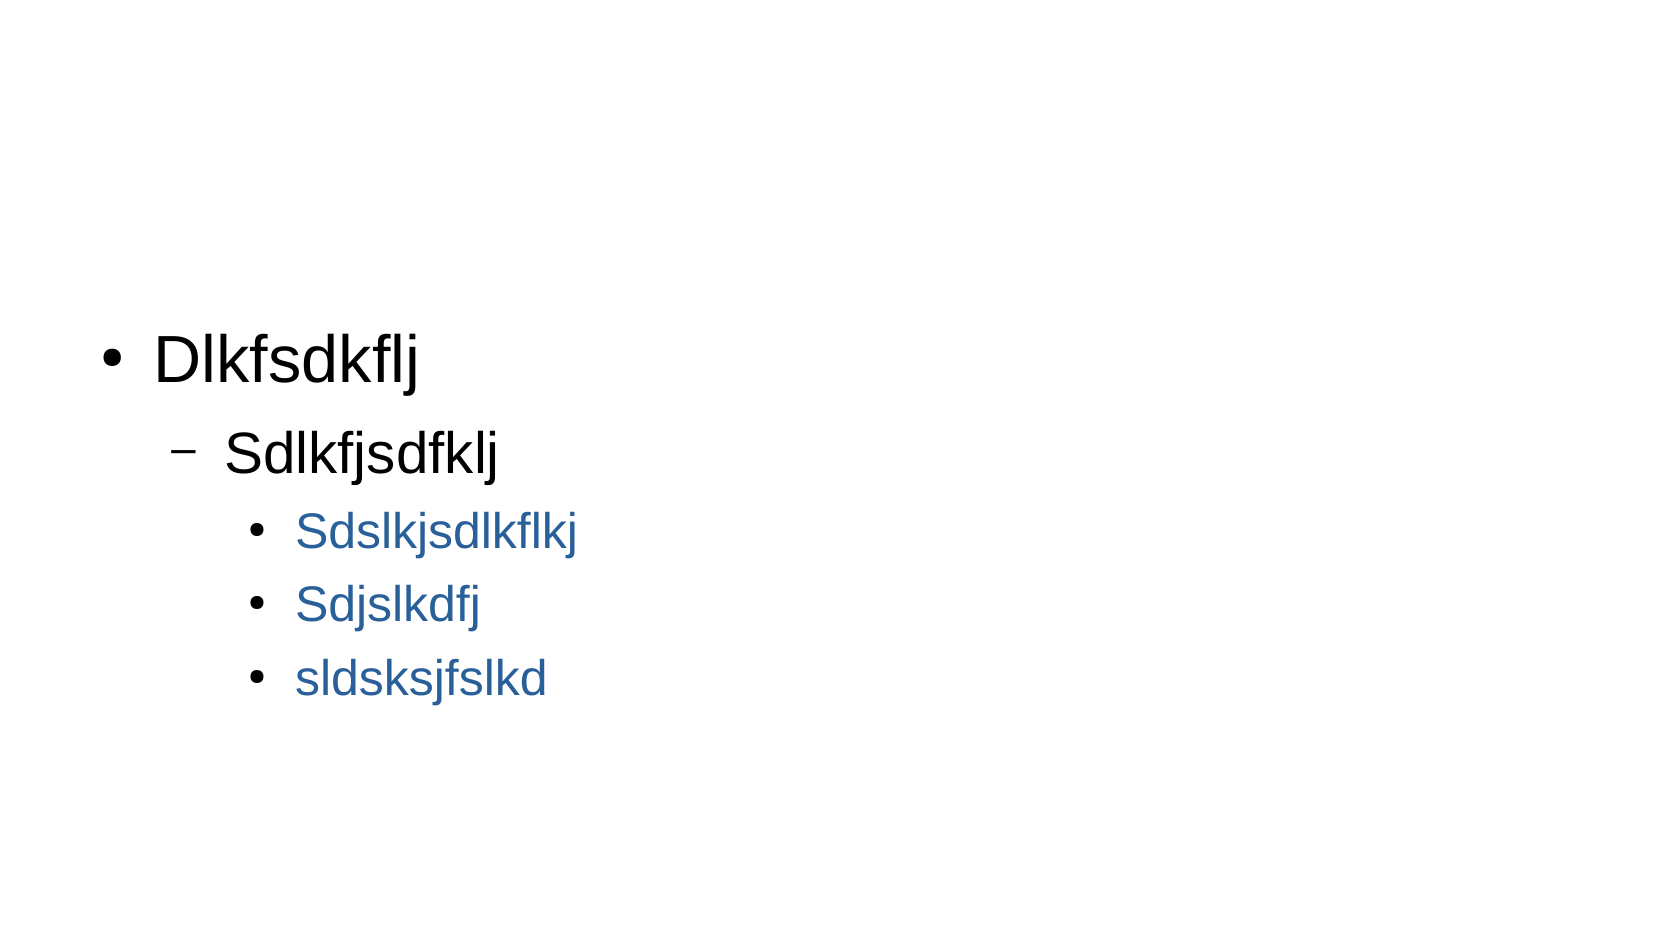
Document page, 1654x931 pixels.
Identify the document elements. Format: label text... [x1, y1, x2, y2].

list Dlkfsdkflj Sdlkfjsdfklj Sdslkjsdlkflkj Sdjslkdfj sldsksjfslkd [82, 217, 1571, 758]
